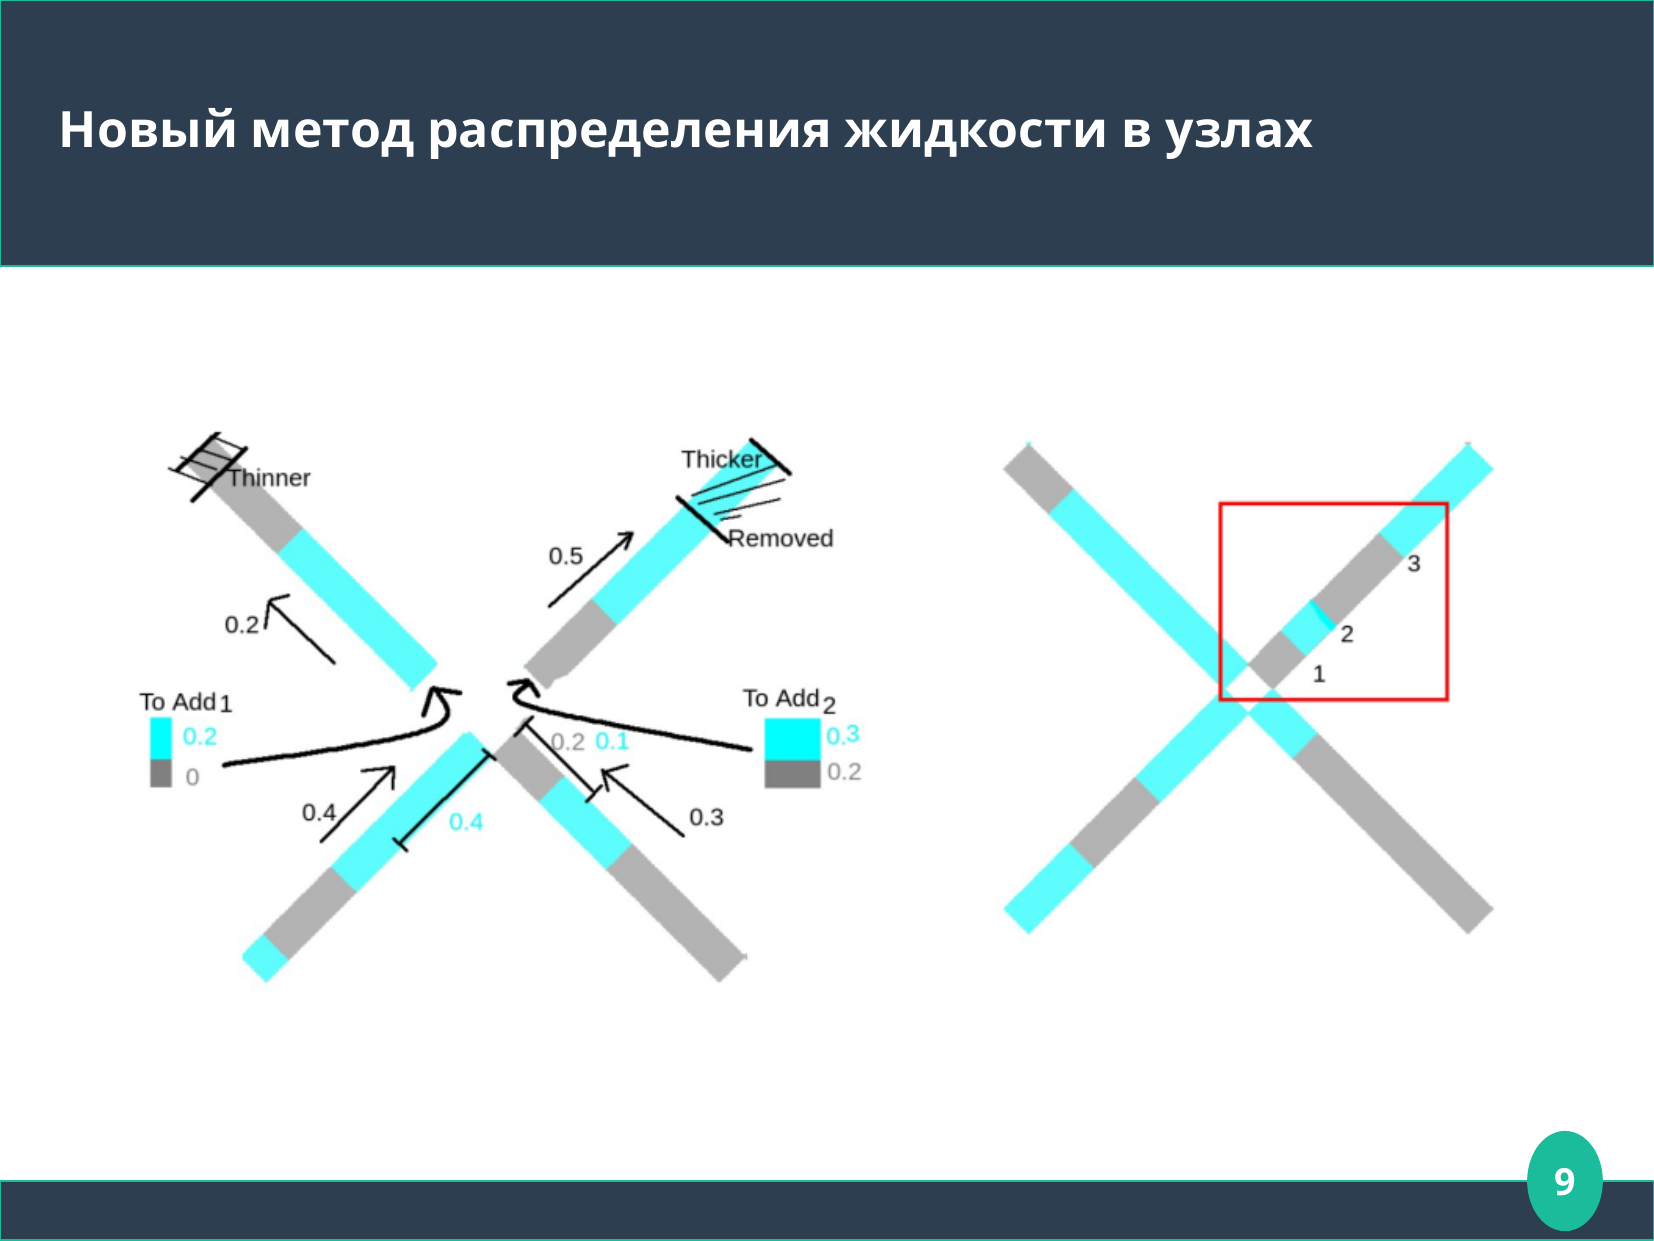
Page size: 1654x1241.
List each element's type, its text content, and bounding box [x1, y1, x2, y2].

title Новый метод распределения жидкости в узлах [59, 49, 1595, 207]
picture [937, 374, 1561, 1008]
picture [96, 412, 901, 1046]
